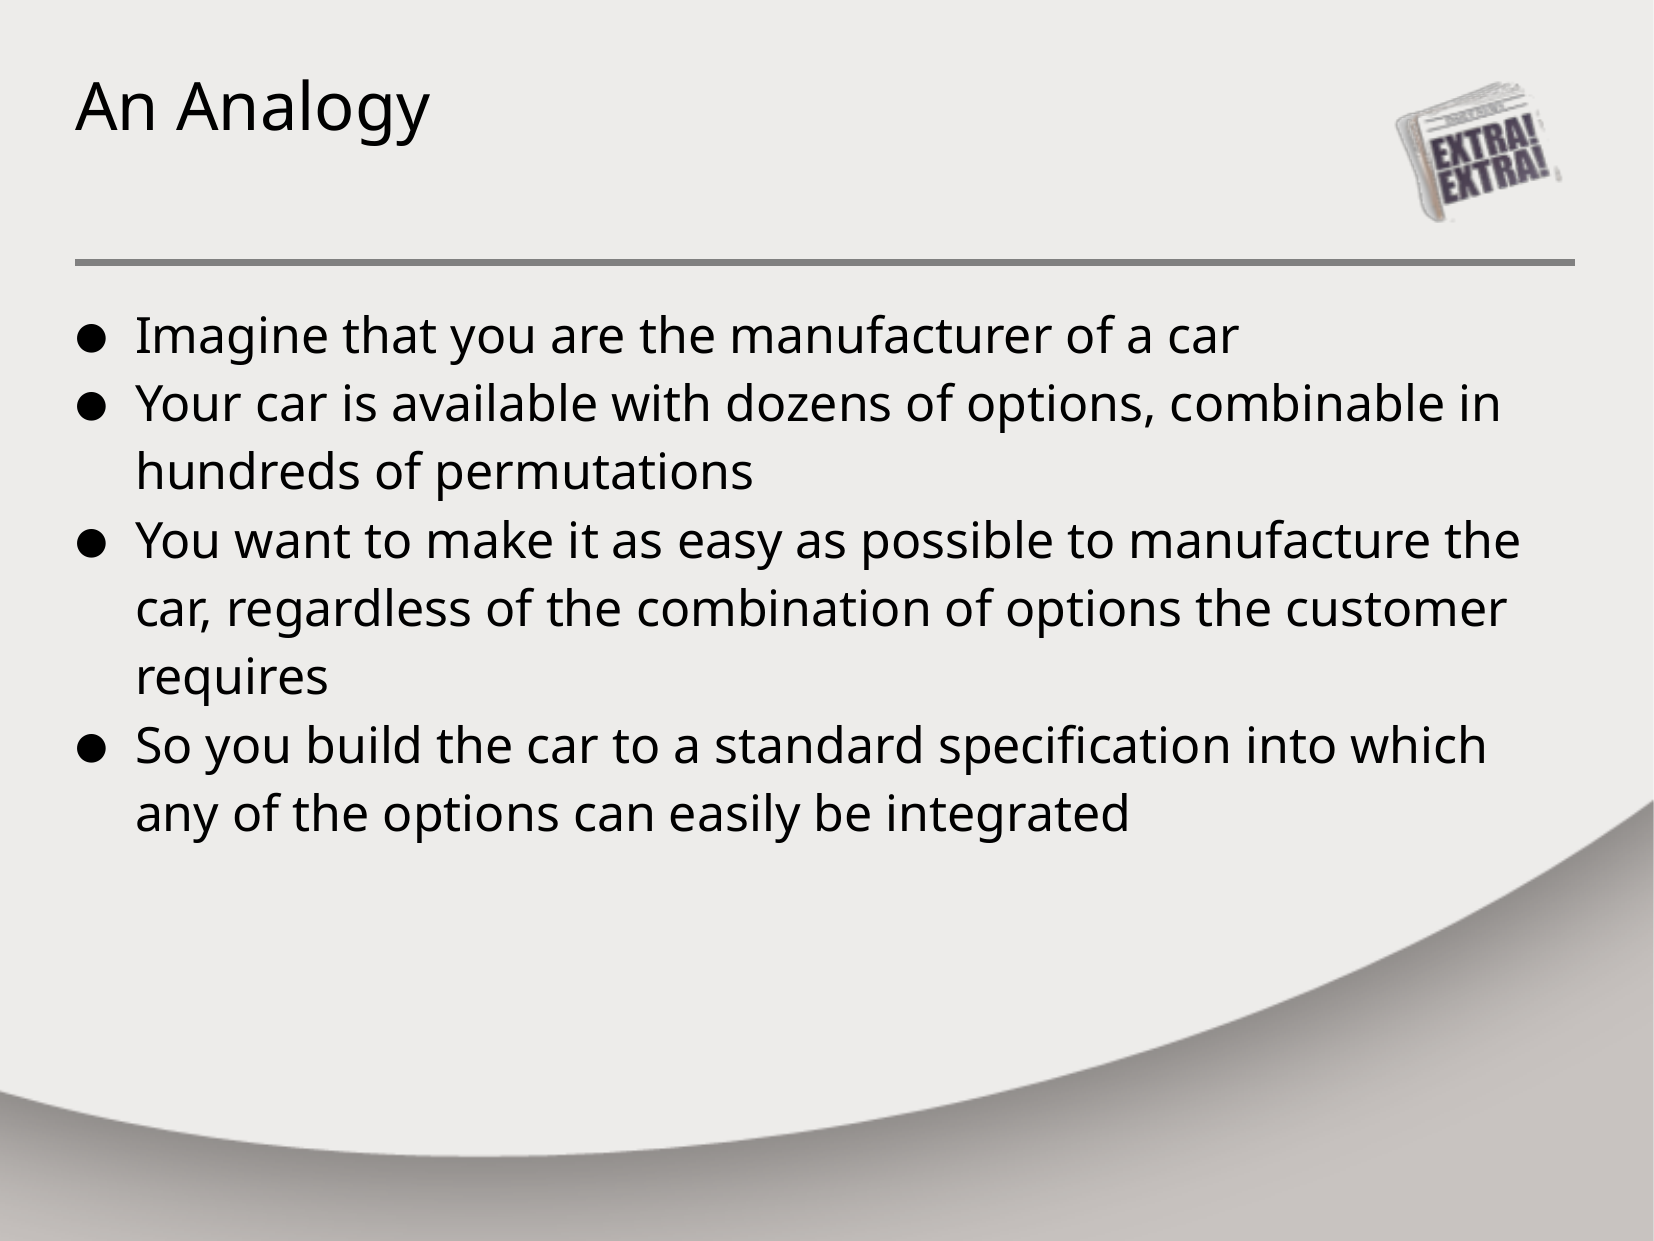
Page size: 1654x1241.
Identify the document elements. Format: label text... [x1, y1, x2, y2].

picture [0, 0, 1654, 1241]
title An Analogy [75, 75, 1388, 226]
list Imagine that you are the manufacturer of a car Your car is available with dozens of options, combinable in hundreds of permutations You want to make it as easy as possible to manufacture the car, regardless of the combination of options the customer requires So you build the car to a standard specification into which any of the options can easily be integrated [75, 300, 1576, 1163]
